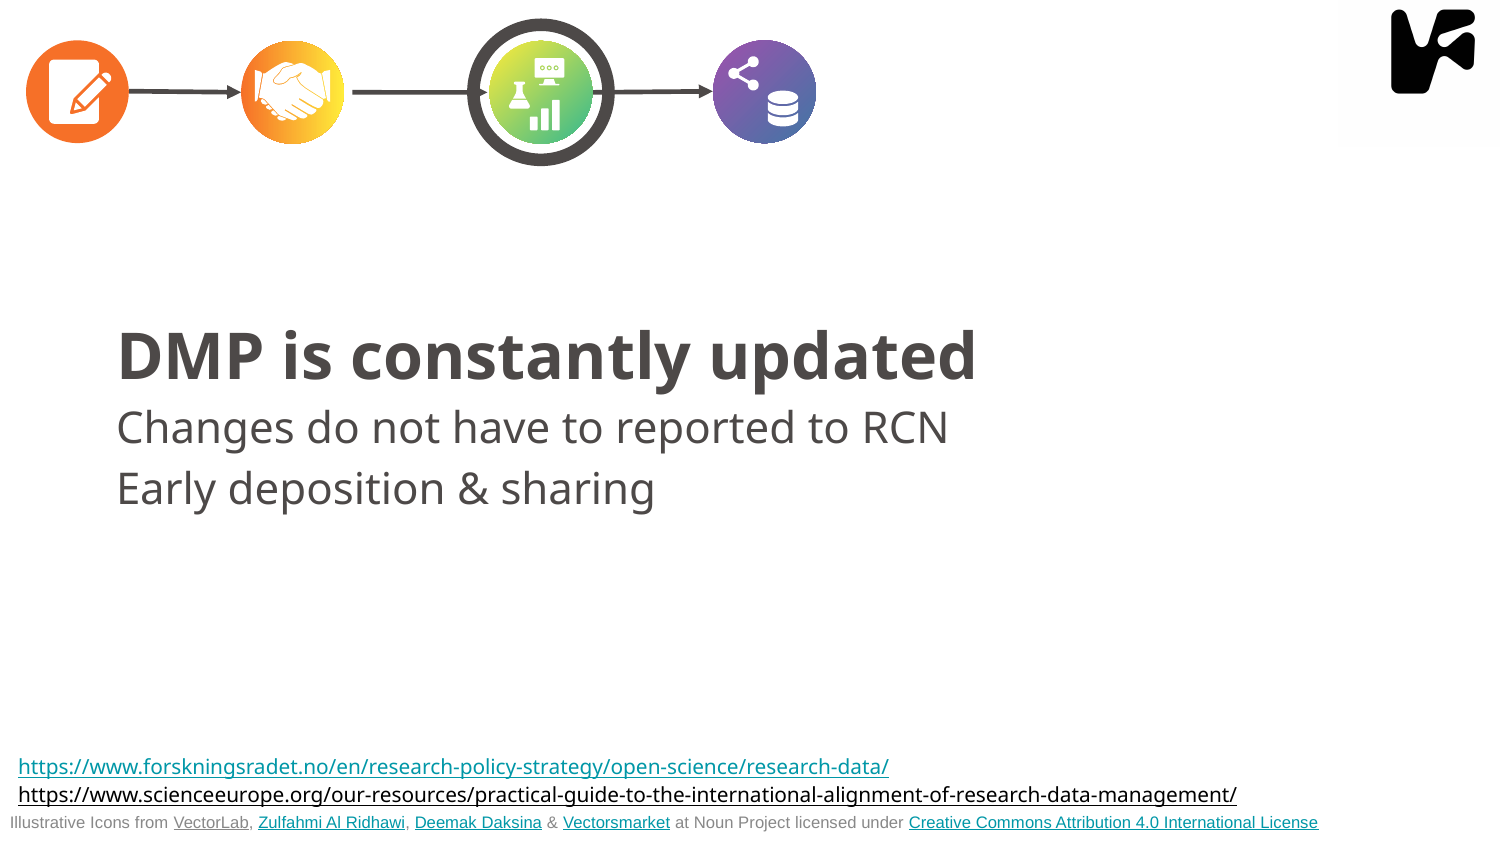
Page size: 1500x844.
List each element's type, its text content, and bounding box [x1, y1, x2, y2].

text_box [241, 40, 344, 144]
picture [1338, 0, 1500, 147]
text_box DMP is constantly updated Changes do not have to reported to RCN Early deposition & sharing [26, 233, 1500, 663]
text_box [489, 40, 593, 144]
text_box [713, 40, 816, 144]
text_box https://www.forskningsradet.no/en/research-policy-strategy/open-science/research-data/ https://www.scienceeurope.org/our-resources/practical-guide-to-the-international-alignment-of-research-data-management/ [3, 738, 1480, 844]
text_box [26, 40, 129, 144]
